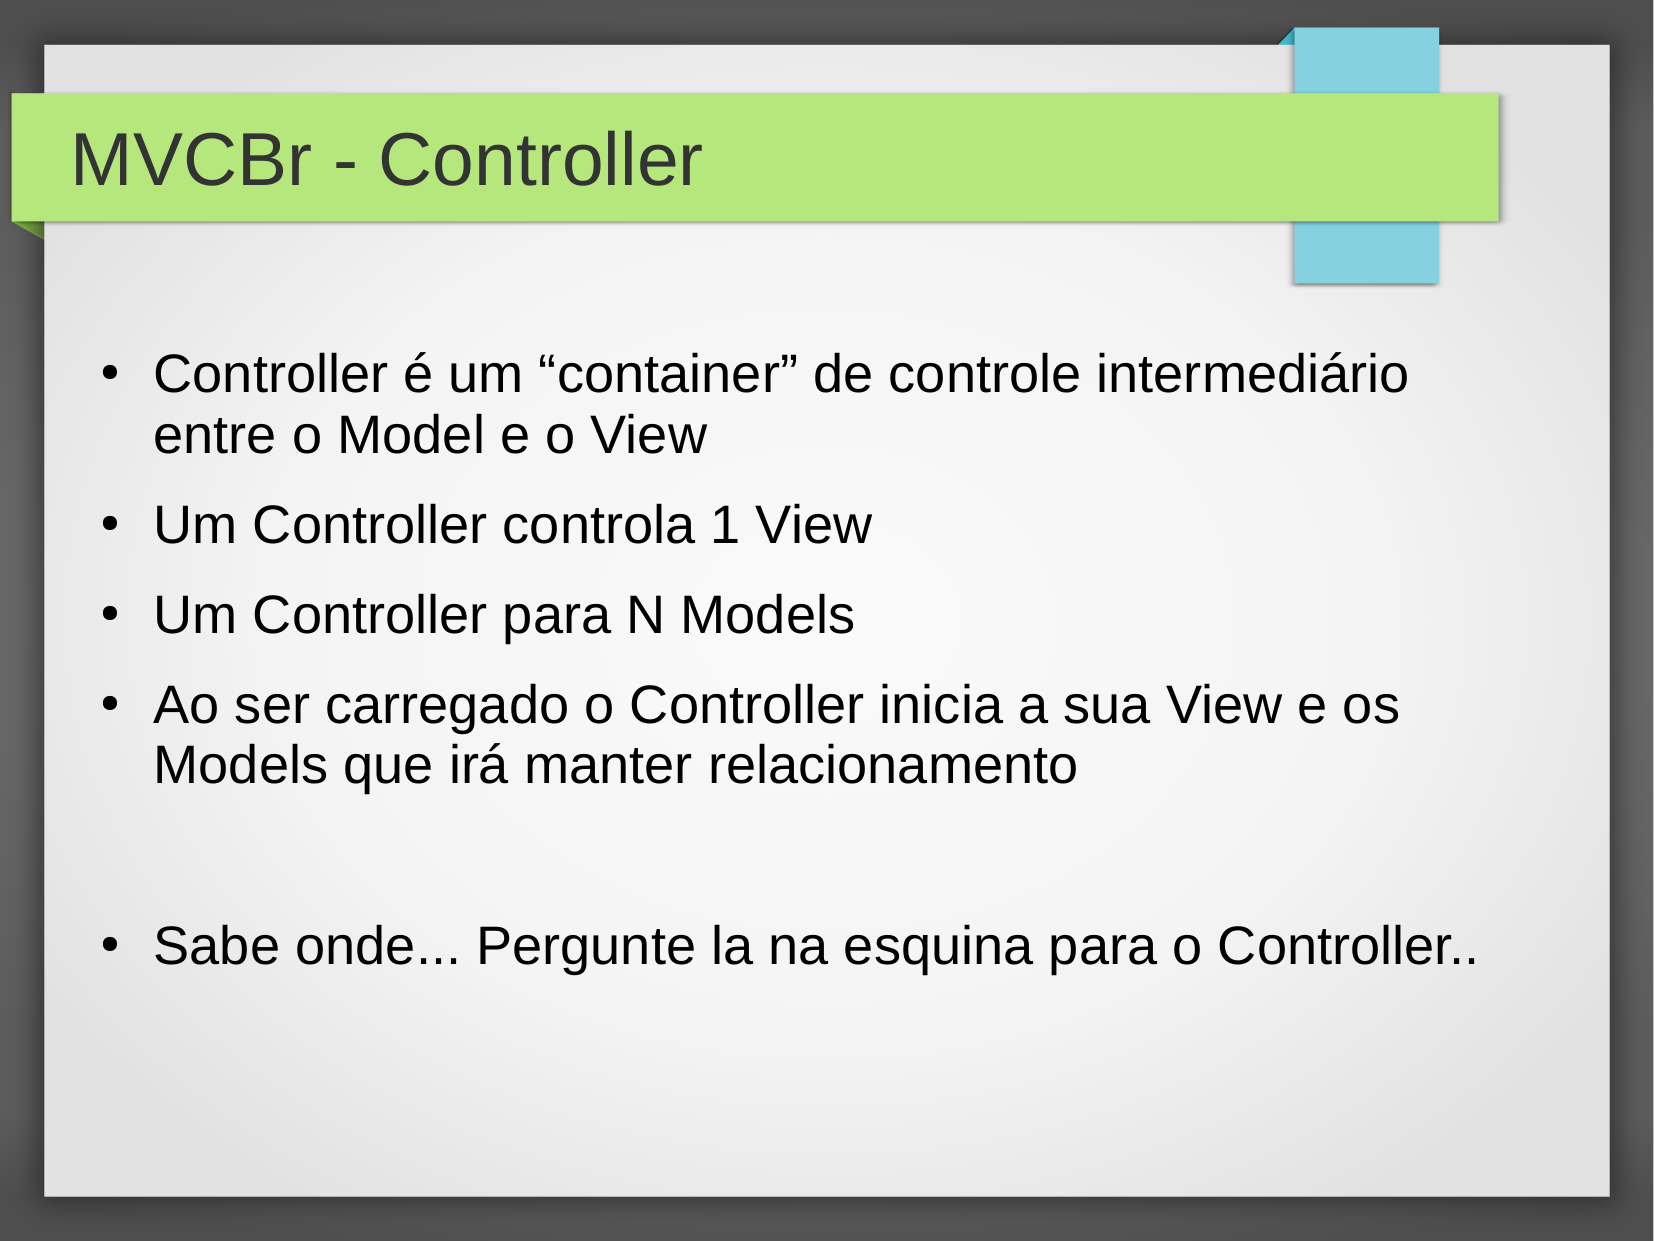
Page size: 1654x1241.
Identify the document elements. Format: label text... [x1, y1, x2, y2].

picture [0, 0, 1654, 1241]
title MVCBr - Controller [70, 106, 1229, 213]
list Controller é um “container” de controle intermediário entre o Model e o View Um Controller controla 1 View Um Controller para N Models Ao ser carregado o Controller inicia a sua View e os Models que irá manter relacionamento Sabe onde... Pergunte la na esquina para o Controller.. [82, 343, 1538, 1063]
